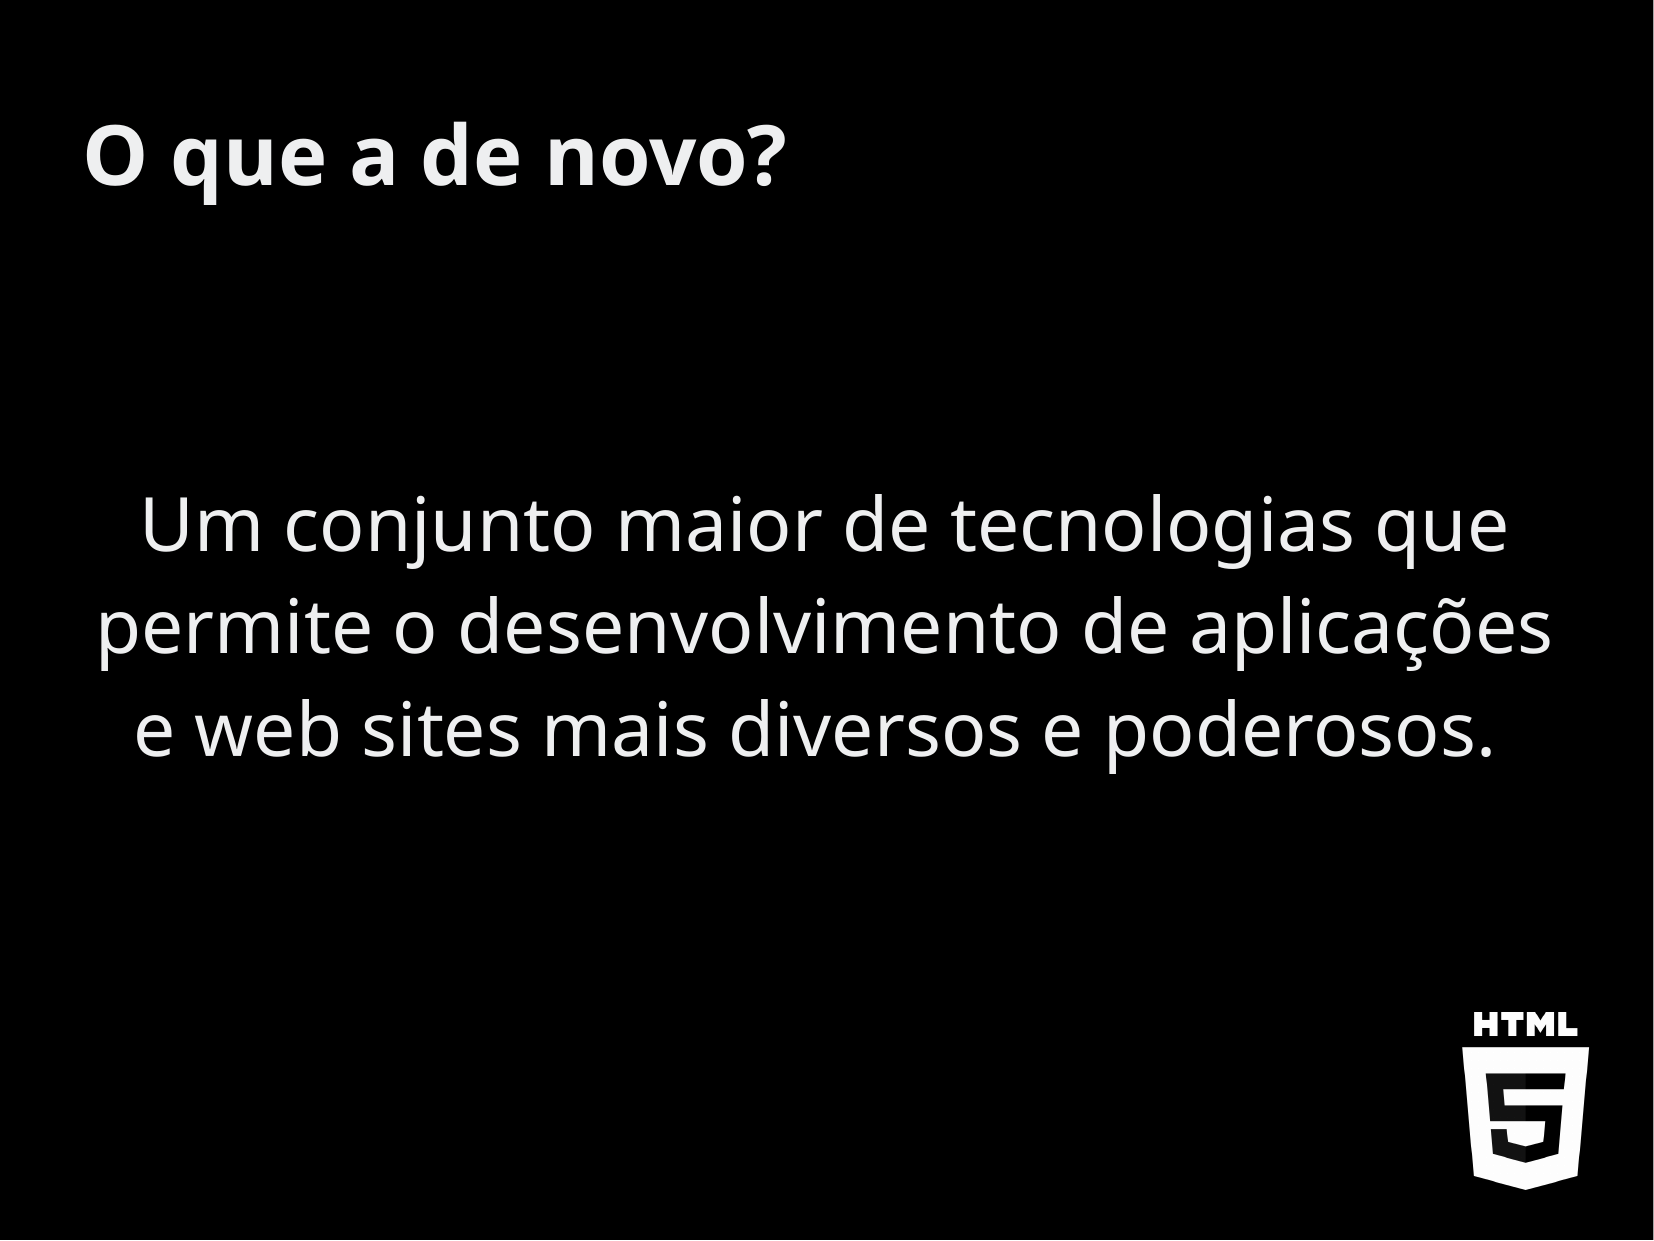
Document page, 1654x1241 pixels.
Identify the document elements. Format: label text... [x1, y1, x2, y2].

title O que a de novo? [82, 56, 1571, 250]
title Um conjunto maior de tecnologias que permite o desenvolvimento de aplicações e web sites mais diversos e poderosos. [75, 450, 1576, 800]
picture [1436, 1012, 1615, 1190]
